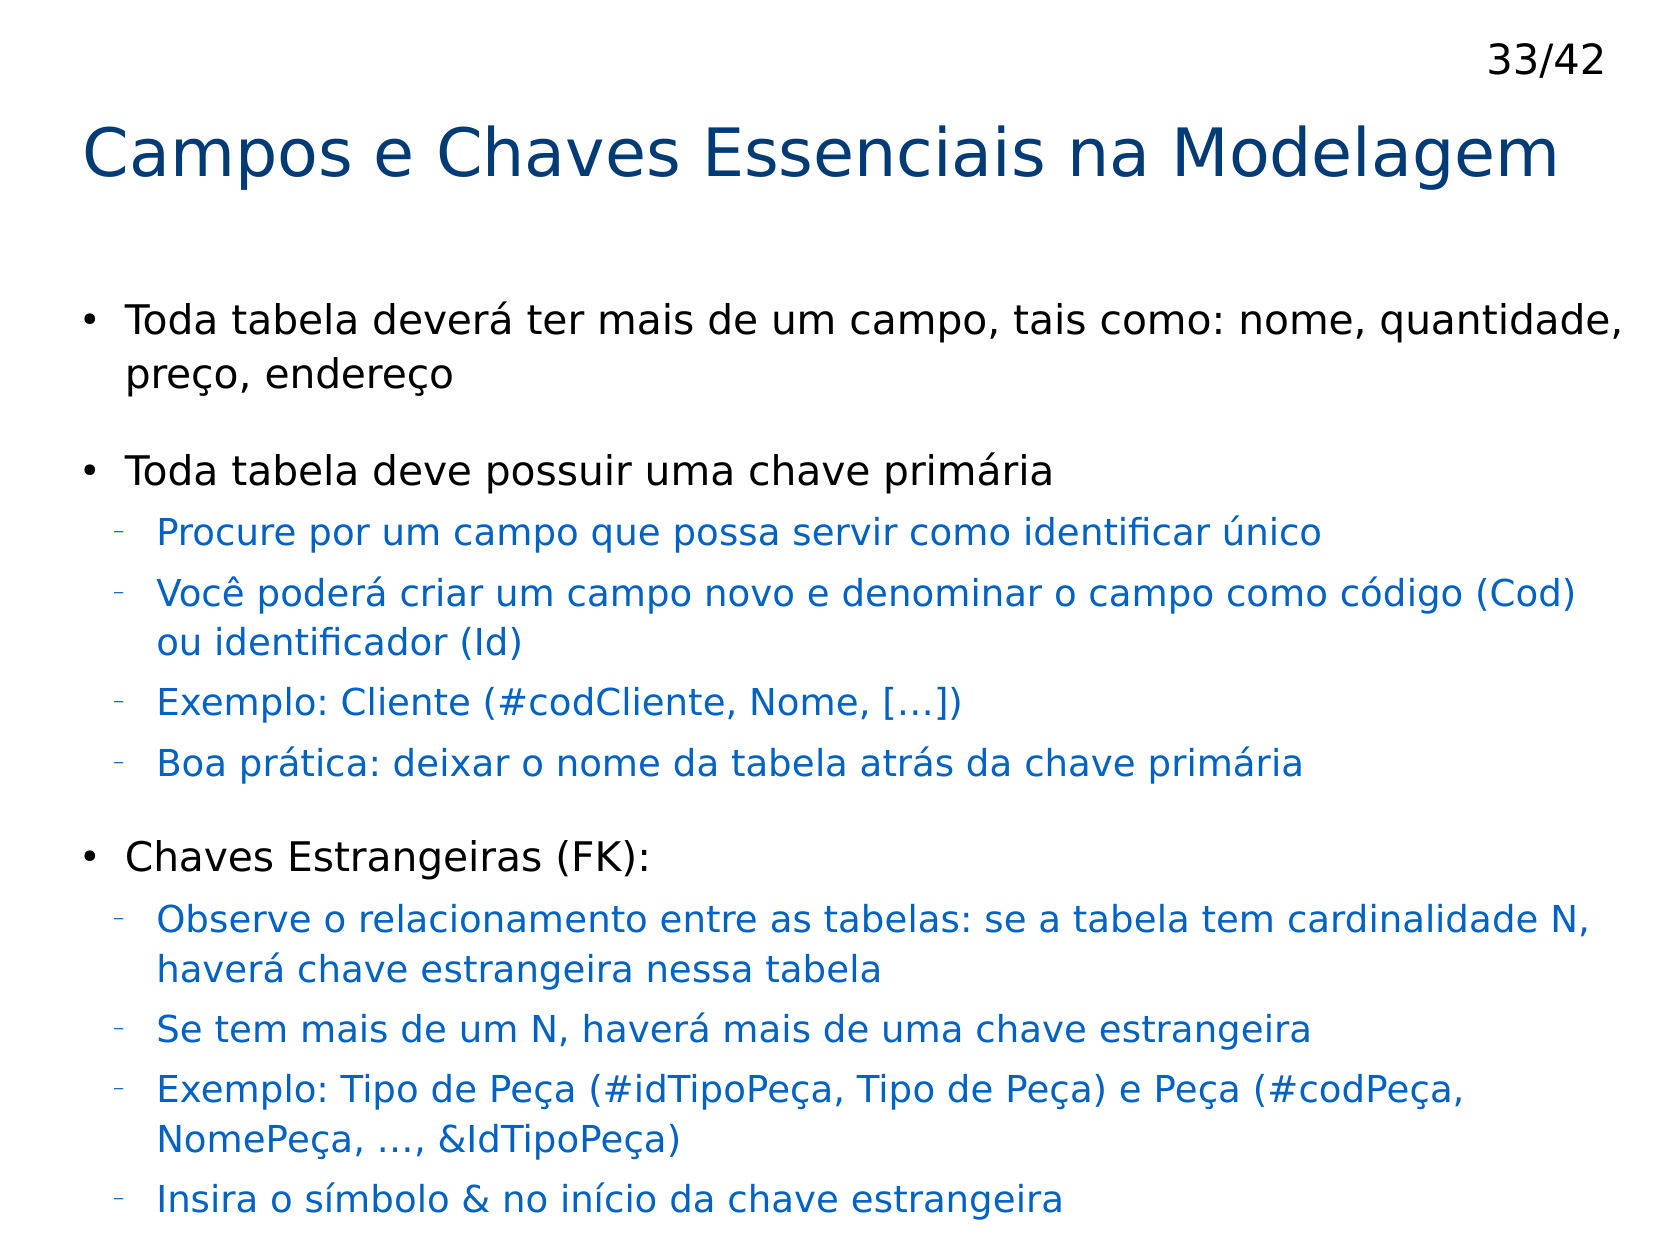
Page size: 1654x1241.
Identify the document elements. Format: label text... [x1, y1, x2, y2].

list Toda tabela deverá ter mais de um campo, tais como: nome, quantidade, preço, endereço Toda tabela deve possuir uma chave primária Procure por um campo que possa servir como identificar único Você poderá criar um campo novo e denominar o campo como código (Cod) ou identificador (Id) Exemplo: Cliente (#codCliente, Nome, […]) Boa prática: deixar o nome da tabela atrás da chave primária Chaves Estrangeiras (FK): Observe o relacionamento entre as tabelas: se a tabela tem cardinalidade N, haverá chave estrangeira nessa tabela Se tem mais de um N, haverá mais de uma chave estrangeira Exemplo: Tipo de Peça (#idTipoPeça, Tipo de Peça) e Peça (#codPeça, NomePeça, …, &IdTipoPeça) Insira o símbolo & no início da chave estrangeira [82, 289, 1629, 1224]
title Campos e Chaves Essenciais na Modelagem [82, 82, 1571, 224]
